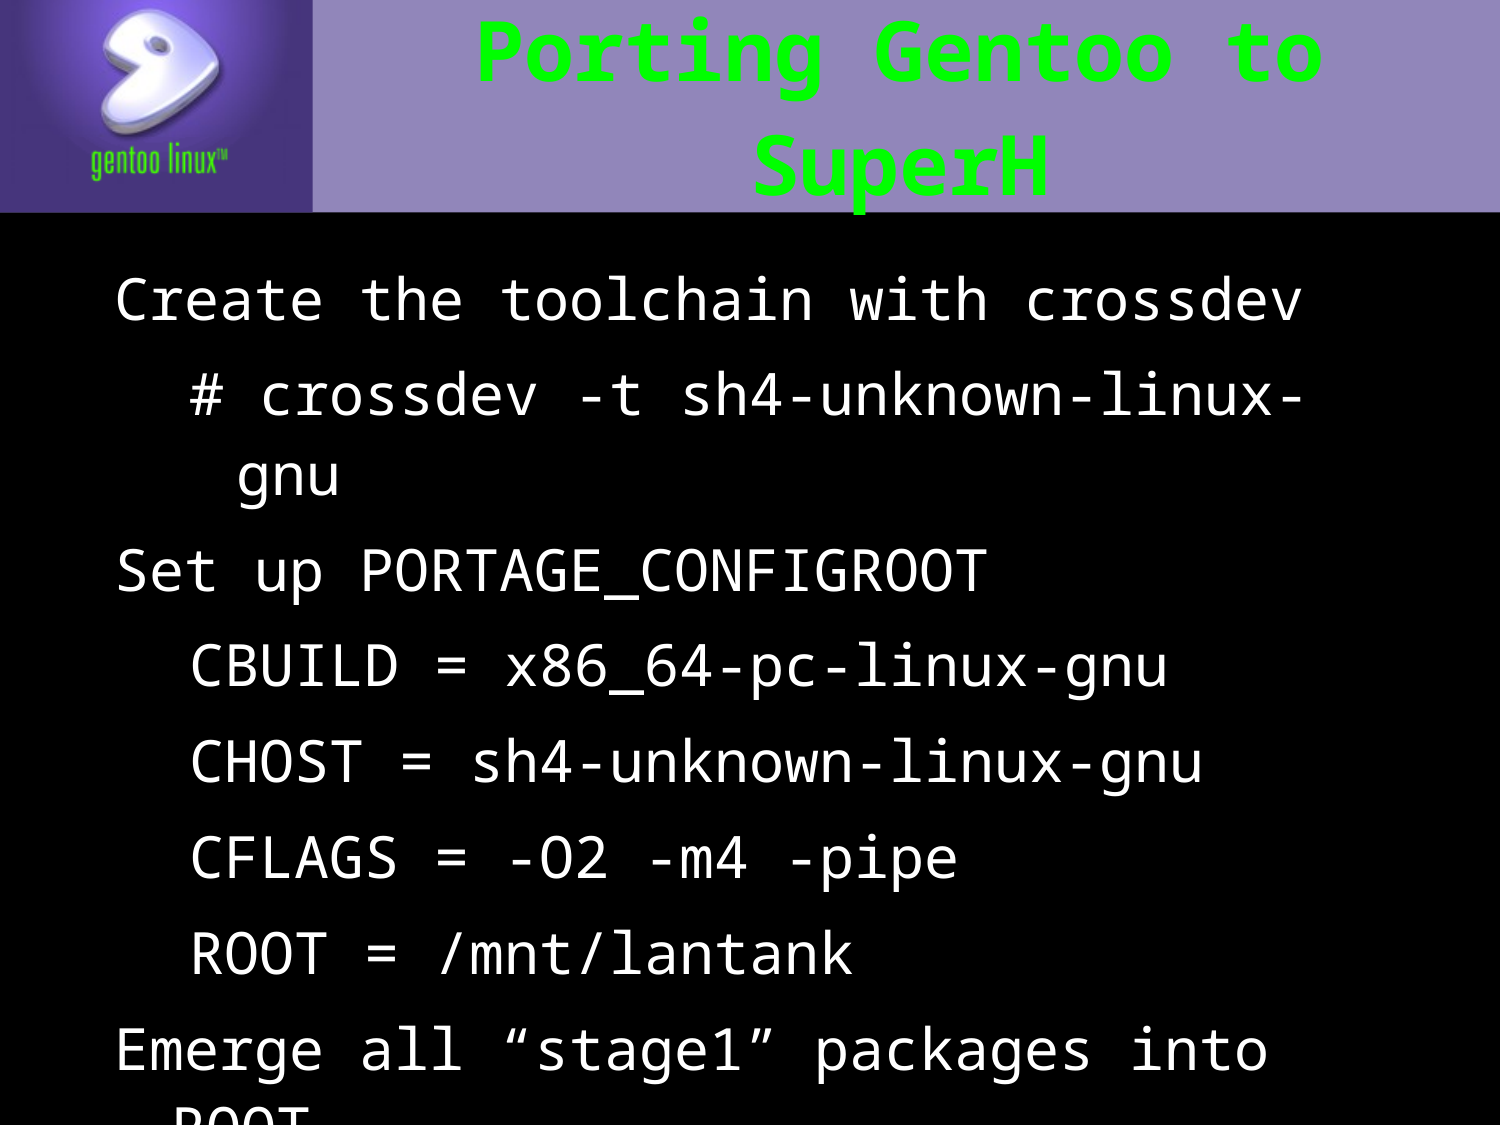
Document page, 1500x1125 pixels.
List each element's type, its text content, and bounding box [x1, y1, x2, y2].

title Porting Gentoo to SuperH [324, 12, 1476, 201]
picture [0, 0, 302, 184]
list Create the toolchain with crossdev # crossdev -t sh4-unknown-linux-gnu Set up PORTAGE_CONFIGROOT CBUILD = x86_64-pc-linux-gnu CHOST = sh4-unknown-linux-gnu CFLAGS = -O2 -m4 -pipe ROOT = /mnt/lantank Emerge all “stage1” packages into ROOT Toolchain, baselayout, grep, awk, etc... [99, 249, 1388, 1101]
